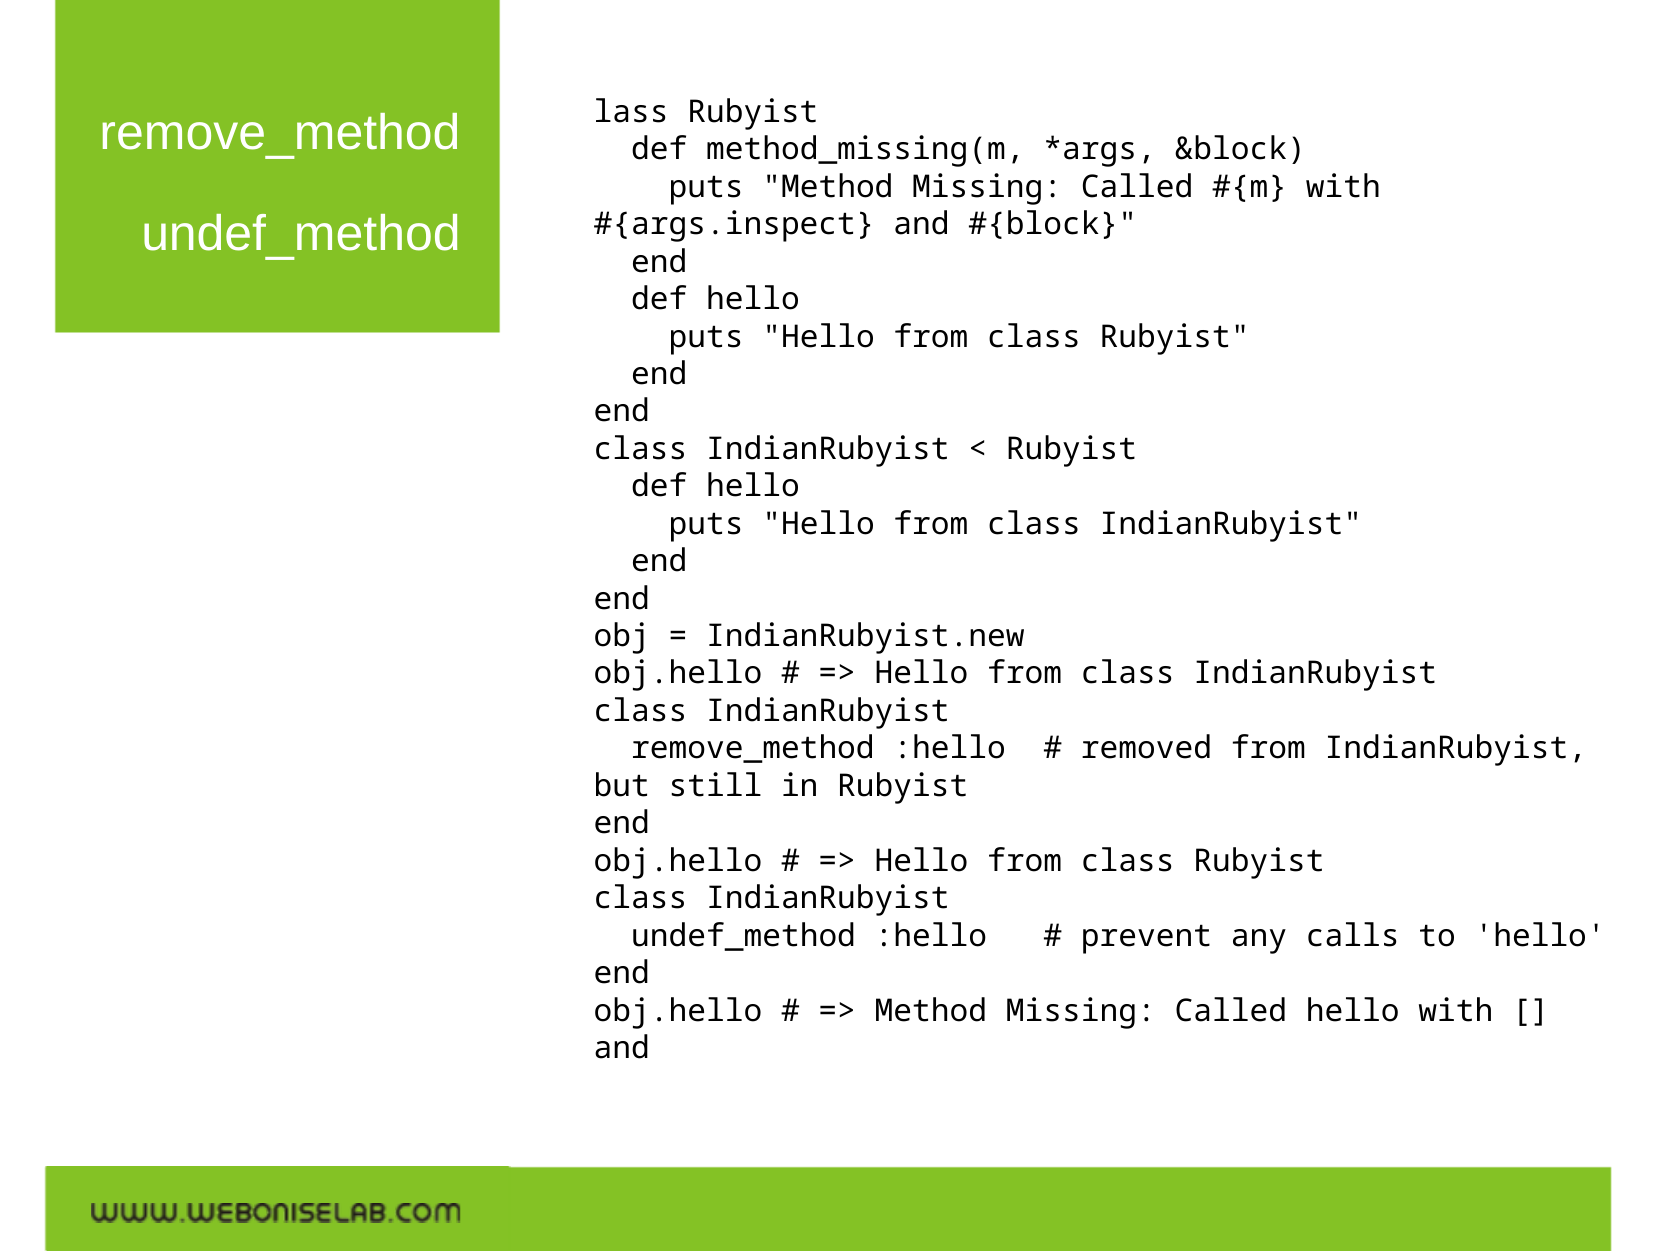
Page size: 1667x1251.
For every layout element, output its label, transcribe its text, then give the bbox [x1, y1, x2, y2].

text_box undef_method [35, 204, 461, 262]
text_box remove_method [35, 104, 461, 162]
picture [0, 0, 1667, 1251]
text_box lass Rubyist def method_missing(m, *args, &block) puts "Method Missing: Called #{m} with #{args.inspect} and #{block}" end def hello puts "Hello from class Rubyist" end end class IndianRubyist < Rubyist def hello puts "Hello from class IndianRubyist" end end obj = IndianRubyist.new obj.hello # => Hello from class IndianRubyist class IndianRubyist remove_method :hello # removed from IndianRubyist, but still in Rubyist end obj.hello # => Hello from class Rubyist class IndianRubyist undef_method :hello # prevent any calls to 'hello' end obj.hello # => Method Missing: Called hello with [] and [578, 83, 1630, 1158]
